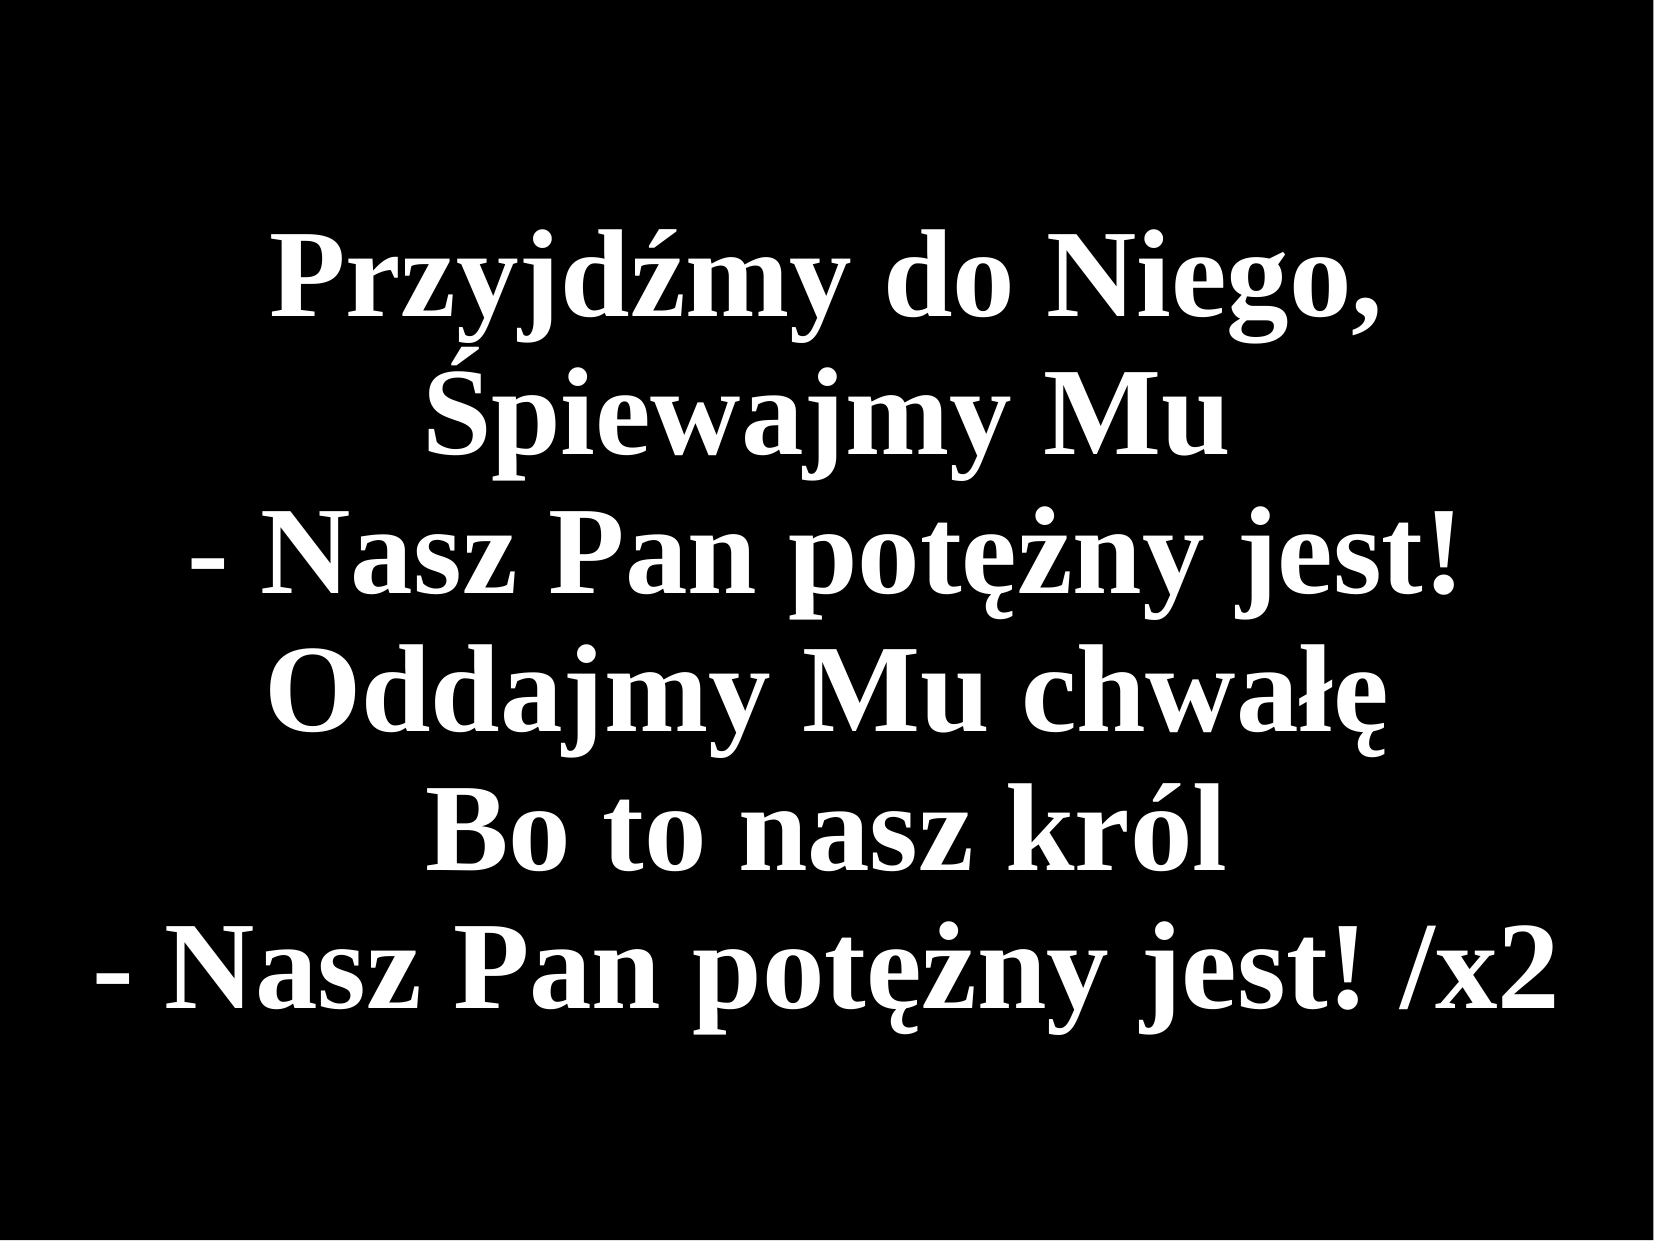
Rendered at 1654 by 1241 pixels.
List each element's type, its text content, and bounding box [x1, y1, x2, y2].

title Przyjdźmy do Niego, Śpiewajmy Mu - Nasz Pan potężny jest! Oddajmy Mu chwałę Bo to nasz król - Nasz Pan potężny jest! /x2 [0, 0, 1654, 1241]
